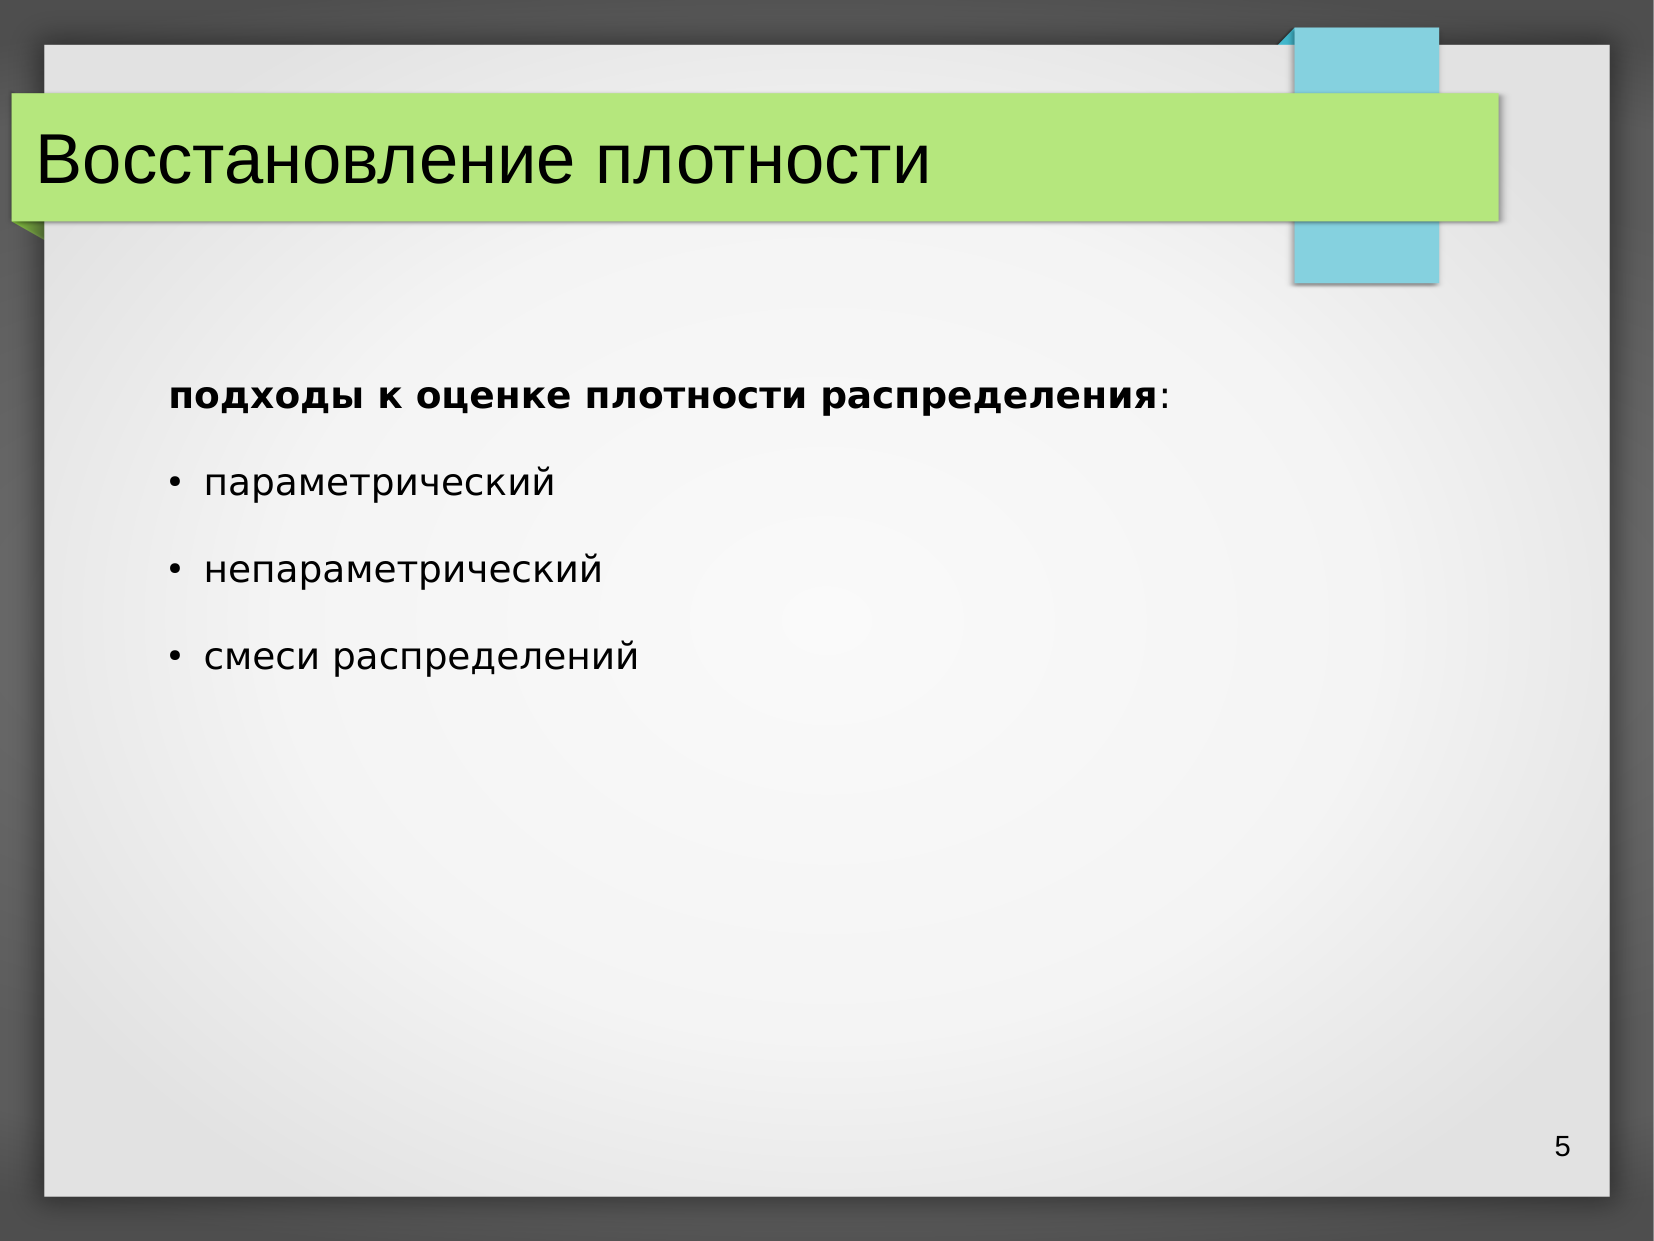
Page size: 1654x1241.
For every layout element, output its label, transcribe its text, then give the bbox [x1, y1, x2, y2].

picture [0, 0, 1654, 1241]
title Восстановление плотности [35, 118, 1489, 199]
text_box подходы к оценке плотности распределения: параметрический непараметрический смеси распределений [153, 366, 1418, 827]
